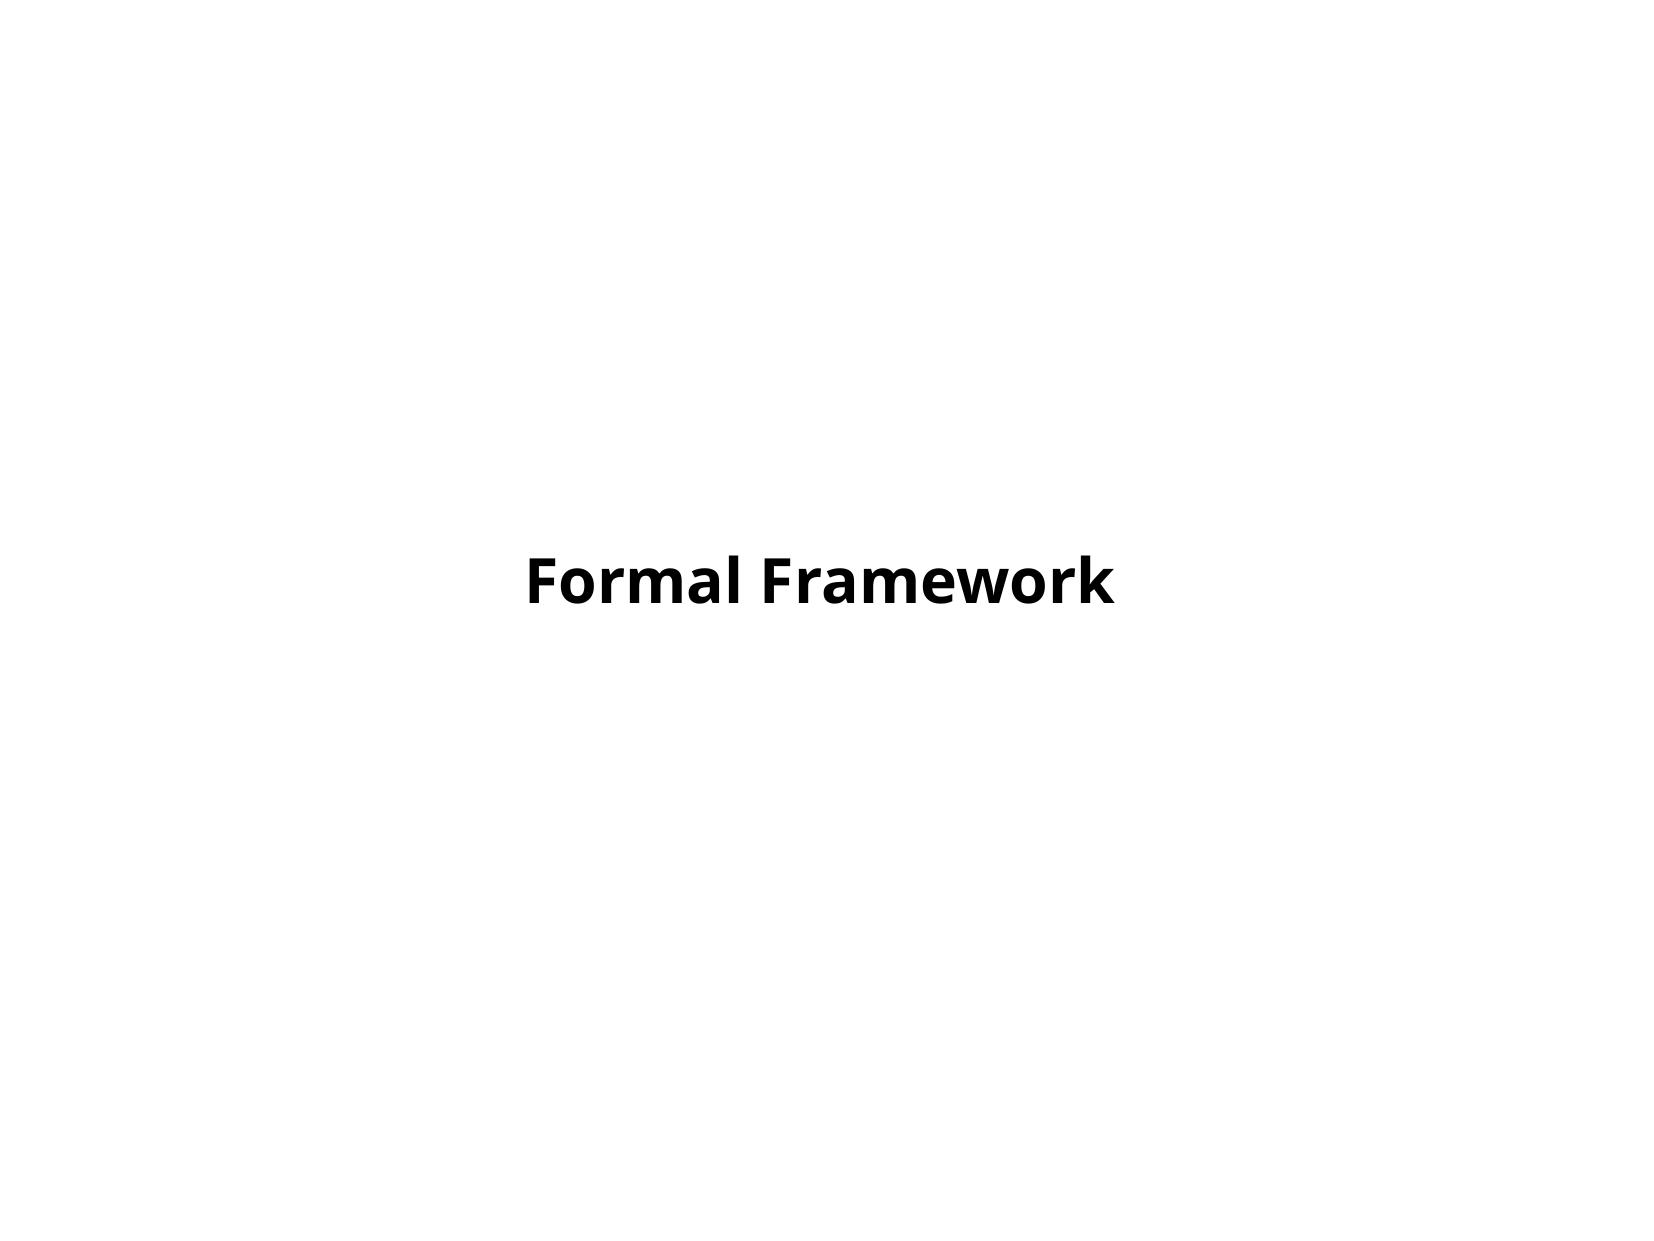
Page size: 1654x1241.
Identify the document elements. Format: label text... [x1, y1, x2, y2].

text_box Formal Framework [167, 529, 1473, 627]
